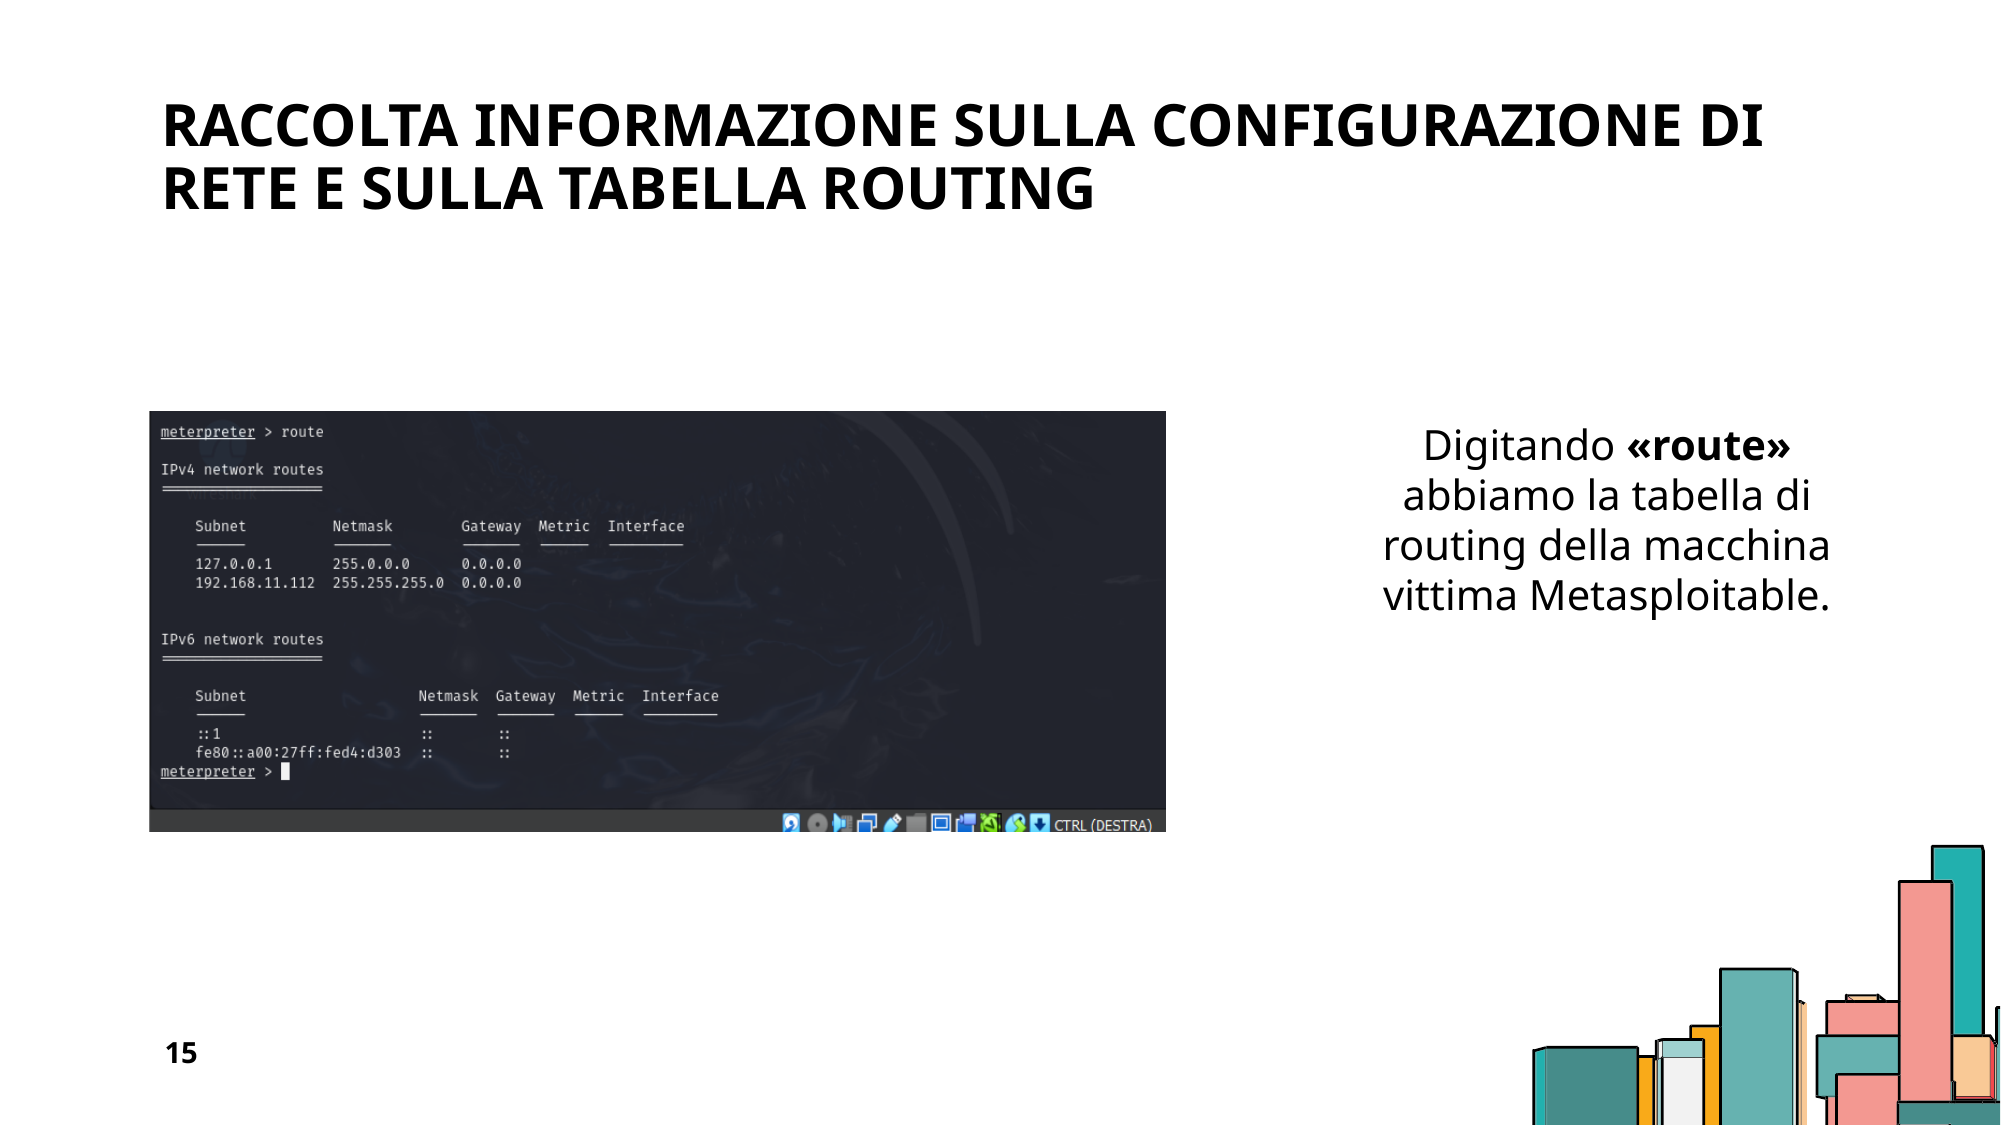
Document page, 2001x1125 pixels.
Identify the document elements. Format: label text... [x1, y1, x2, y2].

picture [149, 411, 1166, 832]
text_box ‹N› [149, 1024, 588, 1085]
list Digitando «route» abbiamo la tabella di routing della macchina vittima Metasploitable. [1360, 411, 1854, 832]
title Raccolta informazione sulla configurazione di rete e sulla tabella routing [146, 11, 1854, 230]
